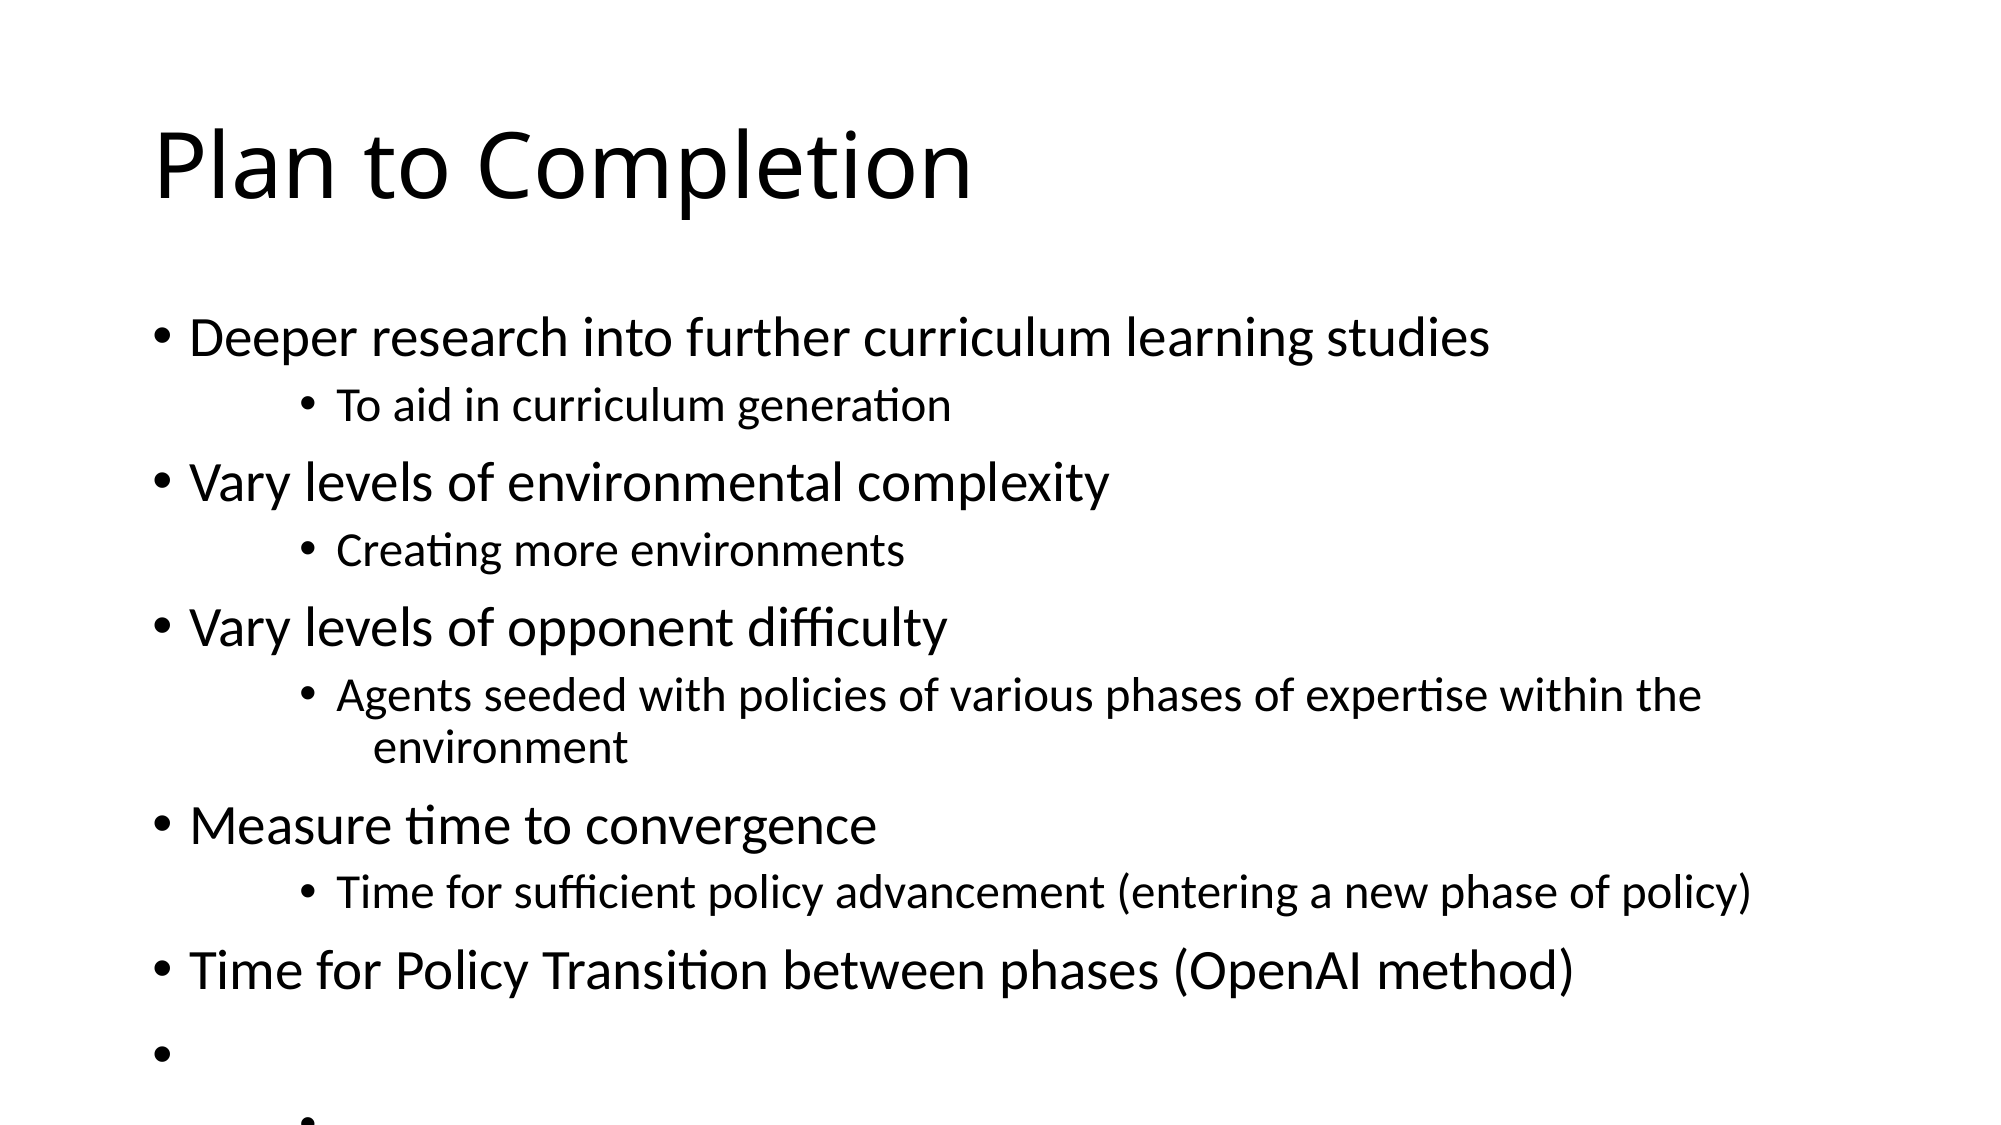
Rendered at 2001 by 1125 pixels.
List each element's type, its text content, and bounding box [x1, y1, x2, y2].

title Plan to Completion [137, 59, 1863, 278]
list Deeper research into further curriculum learning studies To aid in curriculum generation Vary levels of environmental complexity Creating more environments Vary levels of opponent difficulty Agents seeded with policies of various phases of expertise within the environment Measure time to convergence Time for sufficient policy advancement (entering a new phase of policy) Time for Policy Transition between phases (OpenAI method) [137, 299, 1863, 1014]
